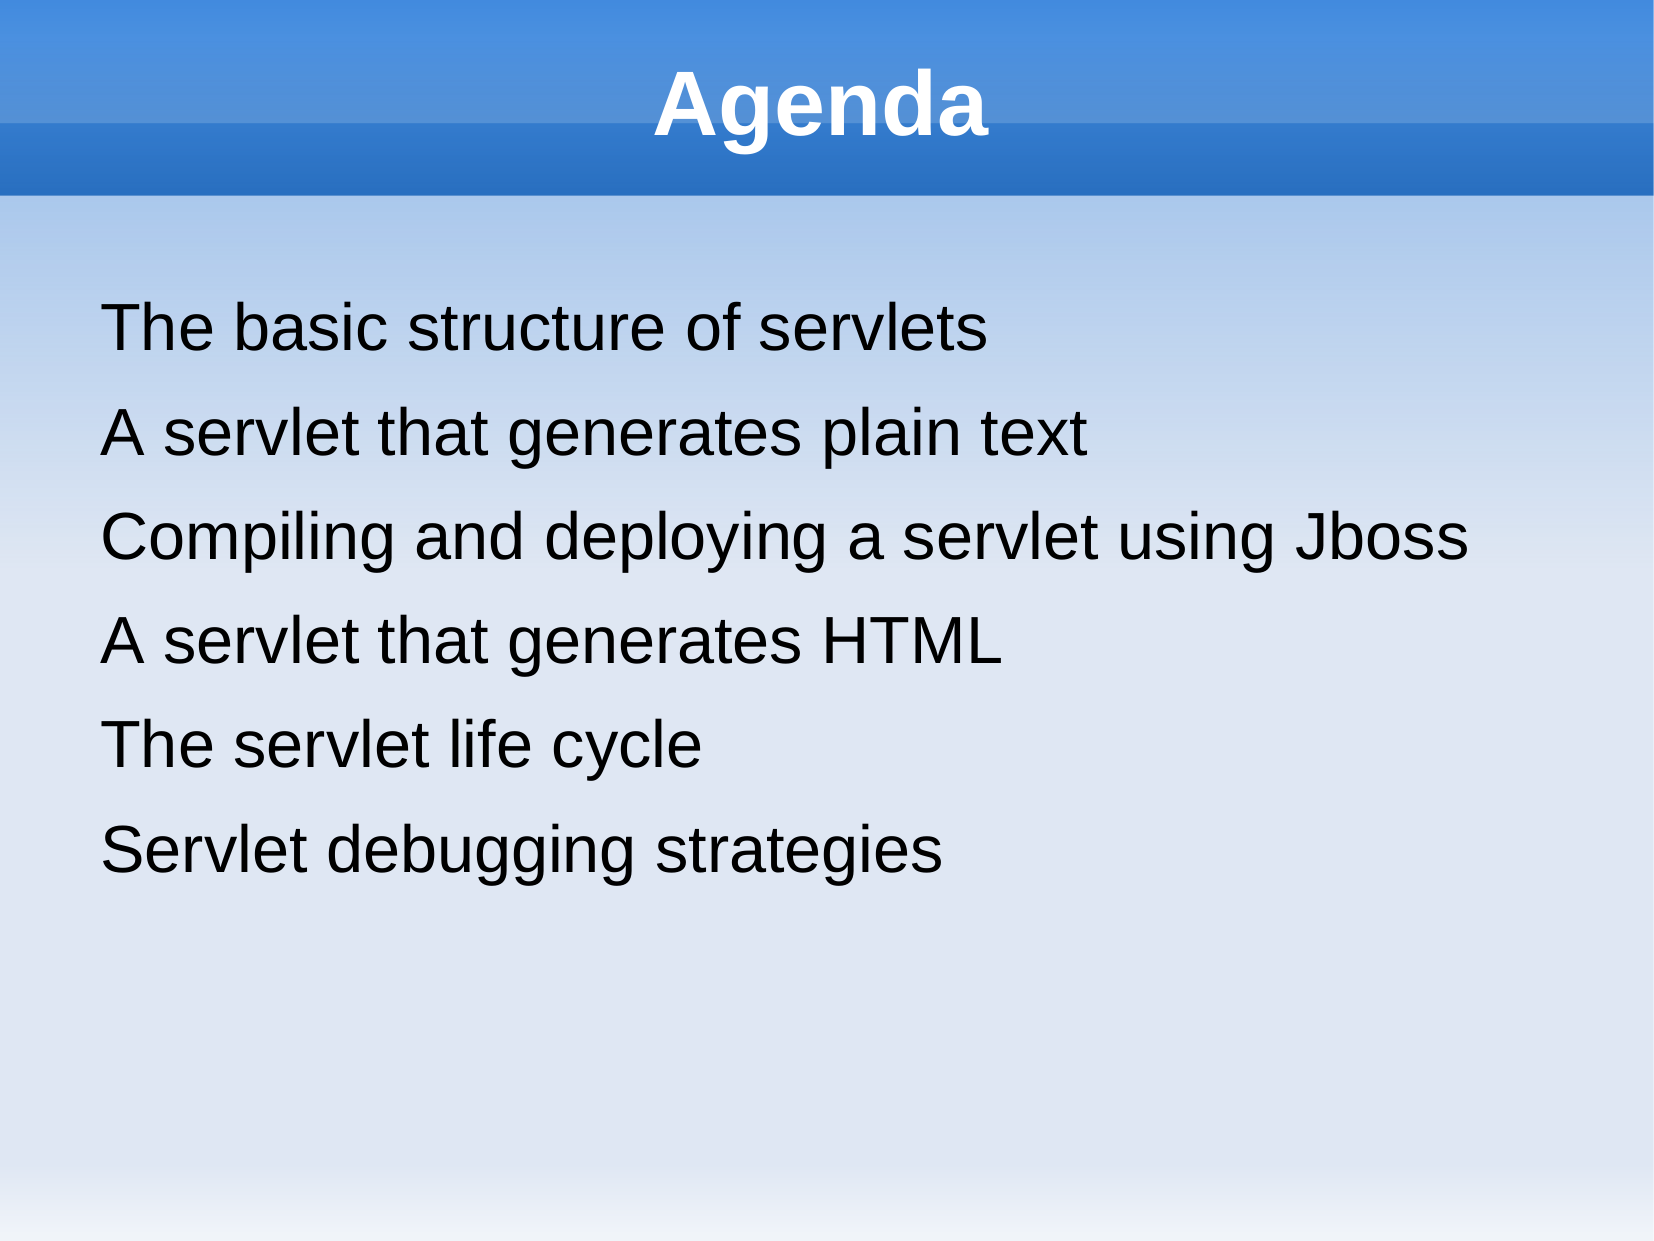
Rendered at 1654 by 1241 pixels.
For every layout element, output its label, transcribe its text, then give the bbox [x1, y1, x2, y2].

title Agenda [76, 0, 1565, 208]
picture [0, 0, 1654, 1241]
list The basic structure of servlets A servlet that generates plain text Compiling and deploying a servlet using Jboss A servlet that generates HTML The servlet life cycle Servlet debugging strategies [82, 290, 1571, 1094]
